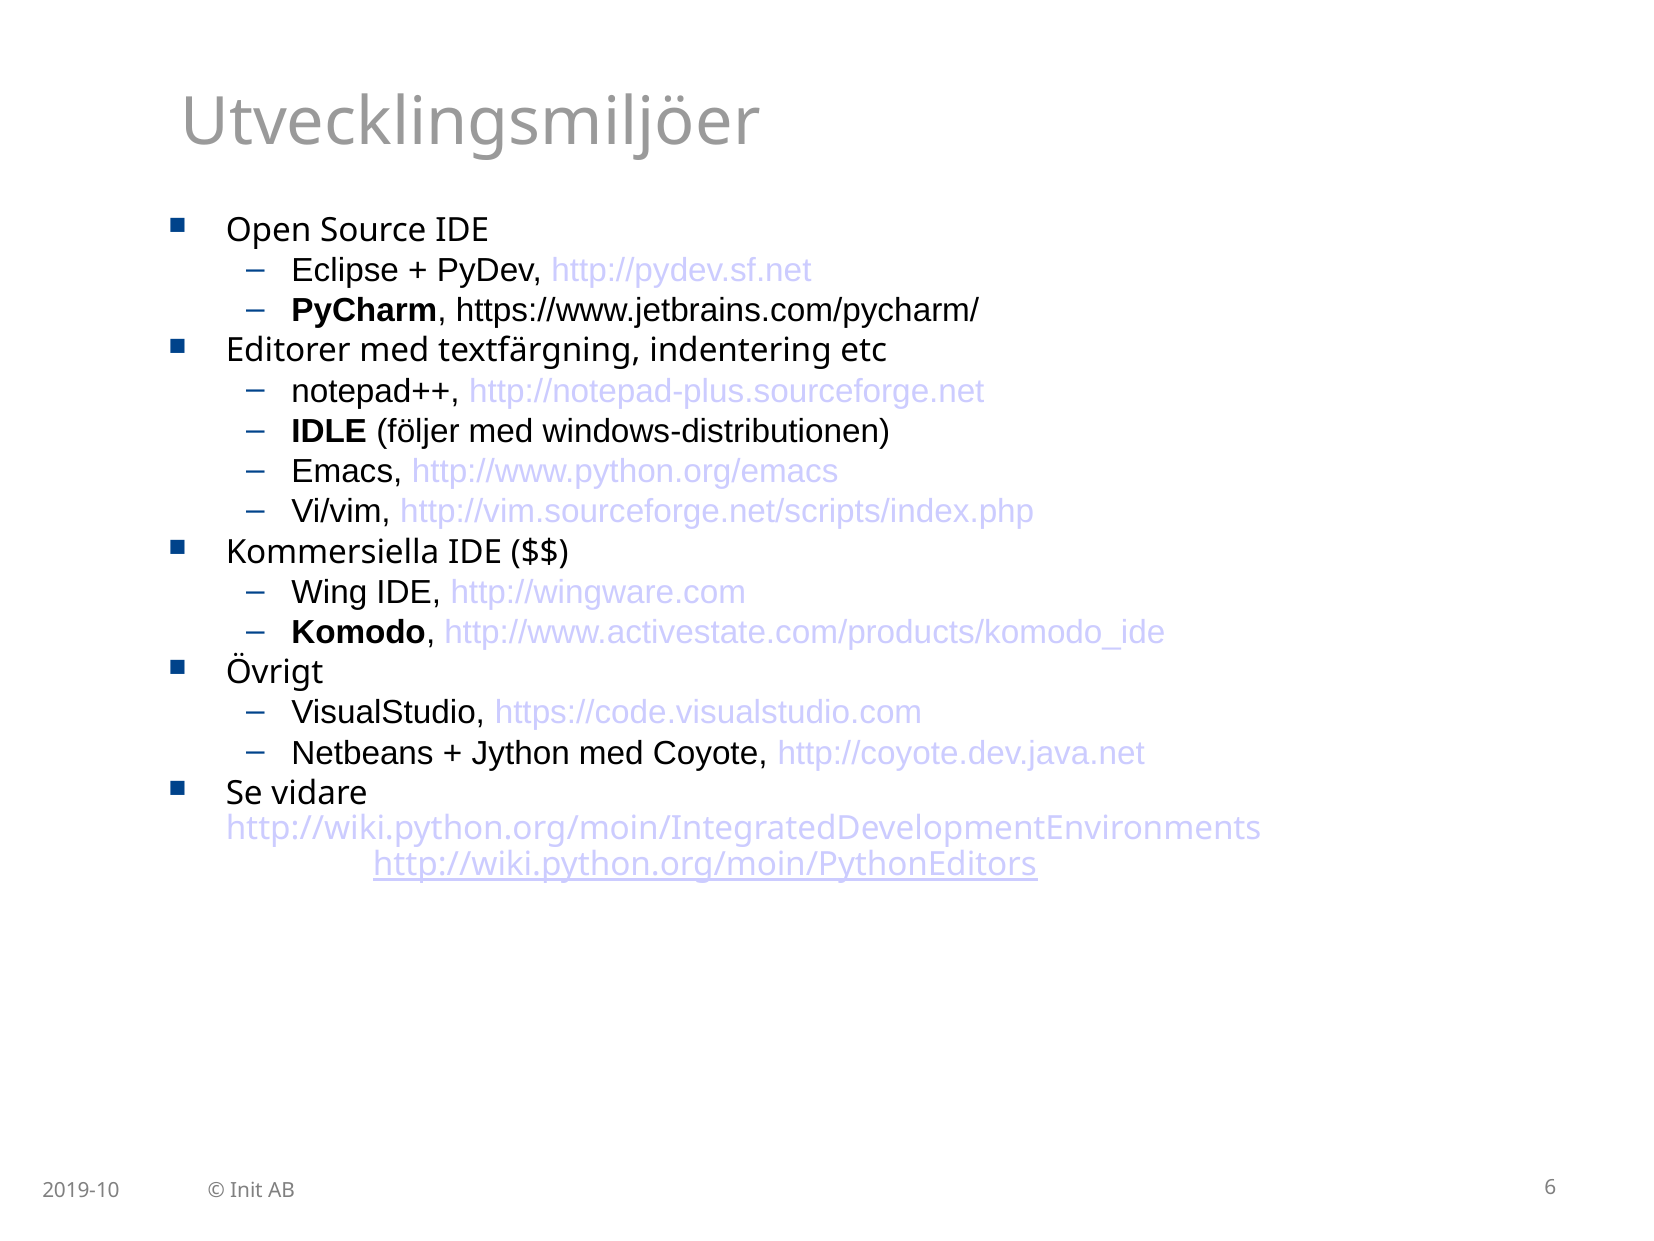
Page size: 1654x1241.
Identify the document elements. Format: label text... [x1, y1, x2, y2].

text_box Utvecklingsmiljöer [165, 0, 1489, 166]
text_box <nummer> [1488, 1143, 1571, 1210]
text_box © Init AB [192, 1143, 1461, 1210]
text_box 2019-10 [27, 1143, 166, 1210]
text_box Open Source IDE Eclipse + PyDev, http://pydev.sf.net PyCharm, https://www.jetbrains.com/pycharm/ Editorer med textfärgning, indentering etc notepad++, http://notepad-plus.sourceforge.net IDLE (följer med windows-distributionen) Emacs, http://www.python.org/emacs Vi/vim, http://vim.sourceforge.net/scripts/index.php Kommersiella IDE ($$) Wing IDE, http://wingware.com Komodo, http://www.activestate.com/products/komodo_ide Övrigt VisualStudio, https://code.visualstudio.com Netbeans + Jython med Coyote, http://coyote.dev.java.net Se vidare http://wiki.python.org/moin/IntegratedDevelopmentEnvironments http://wiki.python.org/moin/PythonEditors [156, 208, 1480, 1061]
